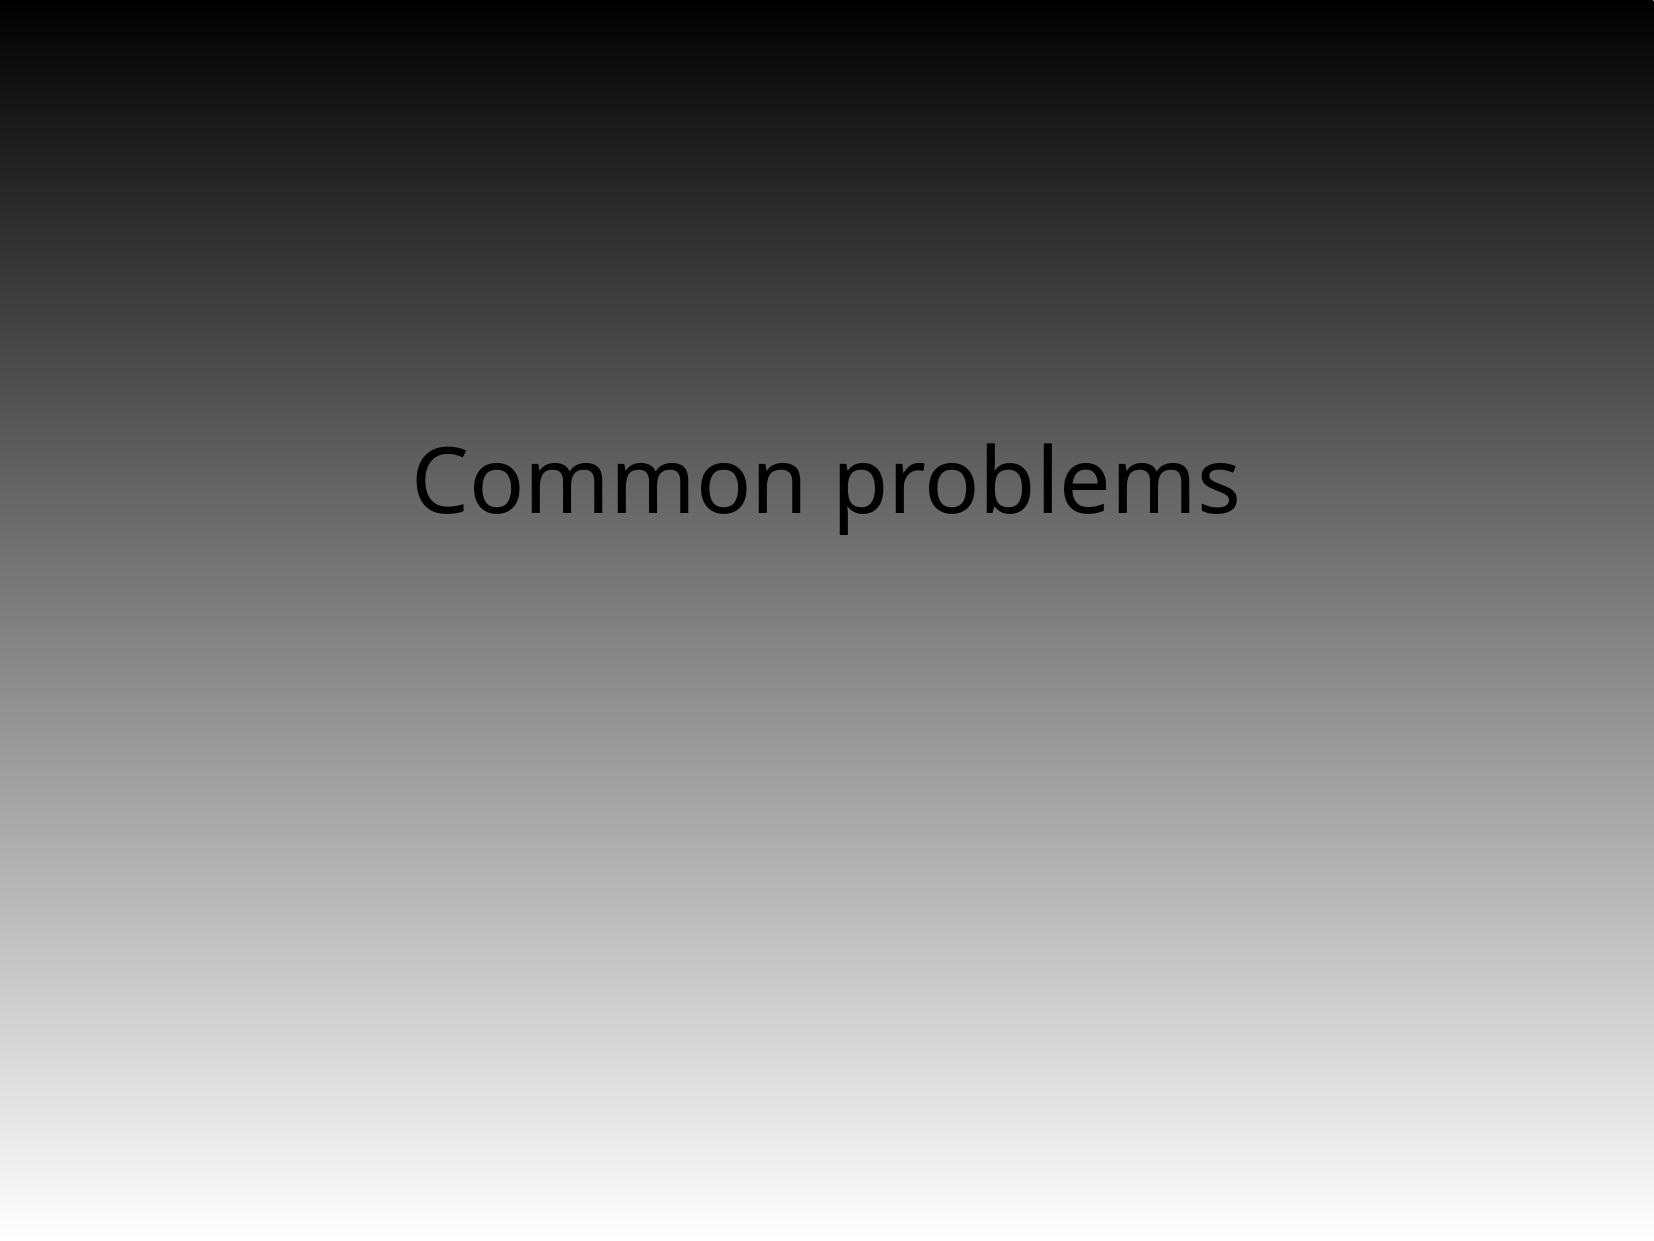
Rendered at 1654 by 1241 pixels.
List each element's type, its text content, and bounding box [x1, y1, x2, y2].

title Common problems [82, 375, 1571, 583]
